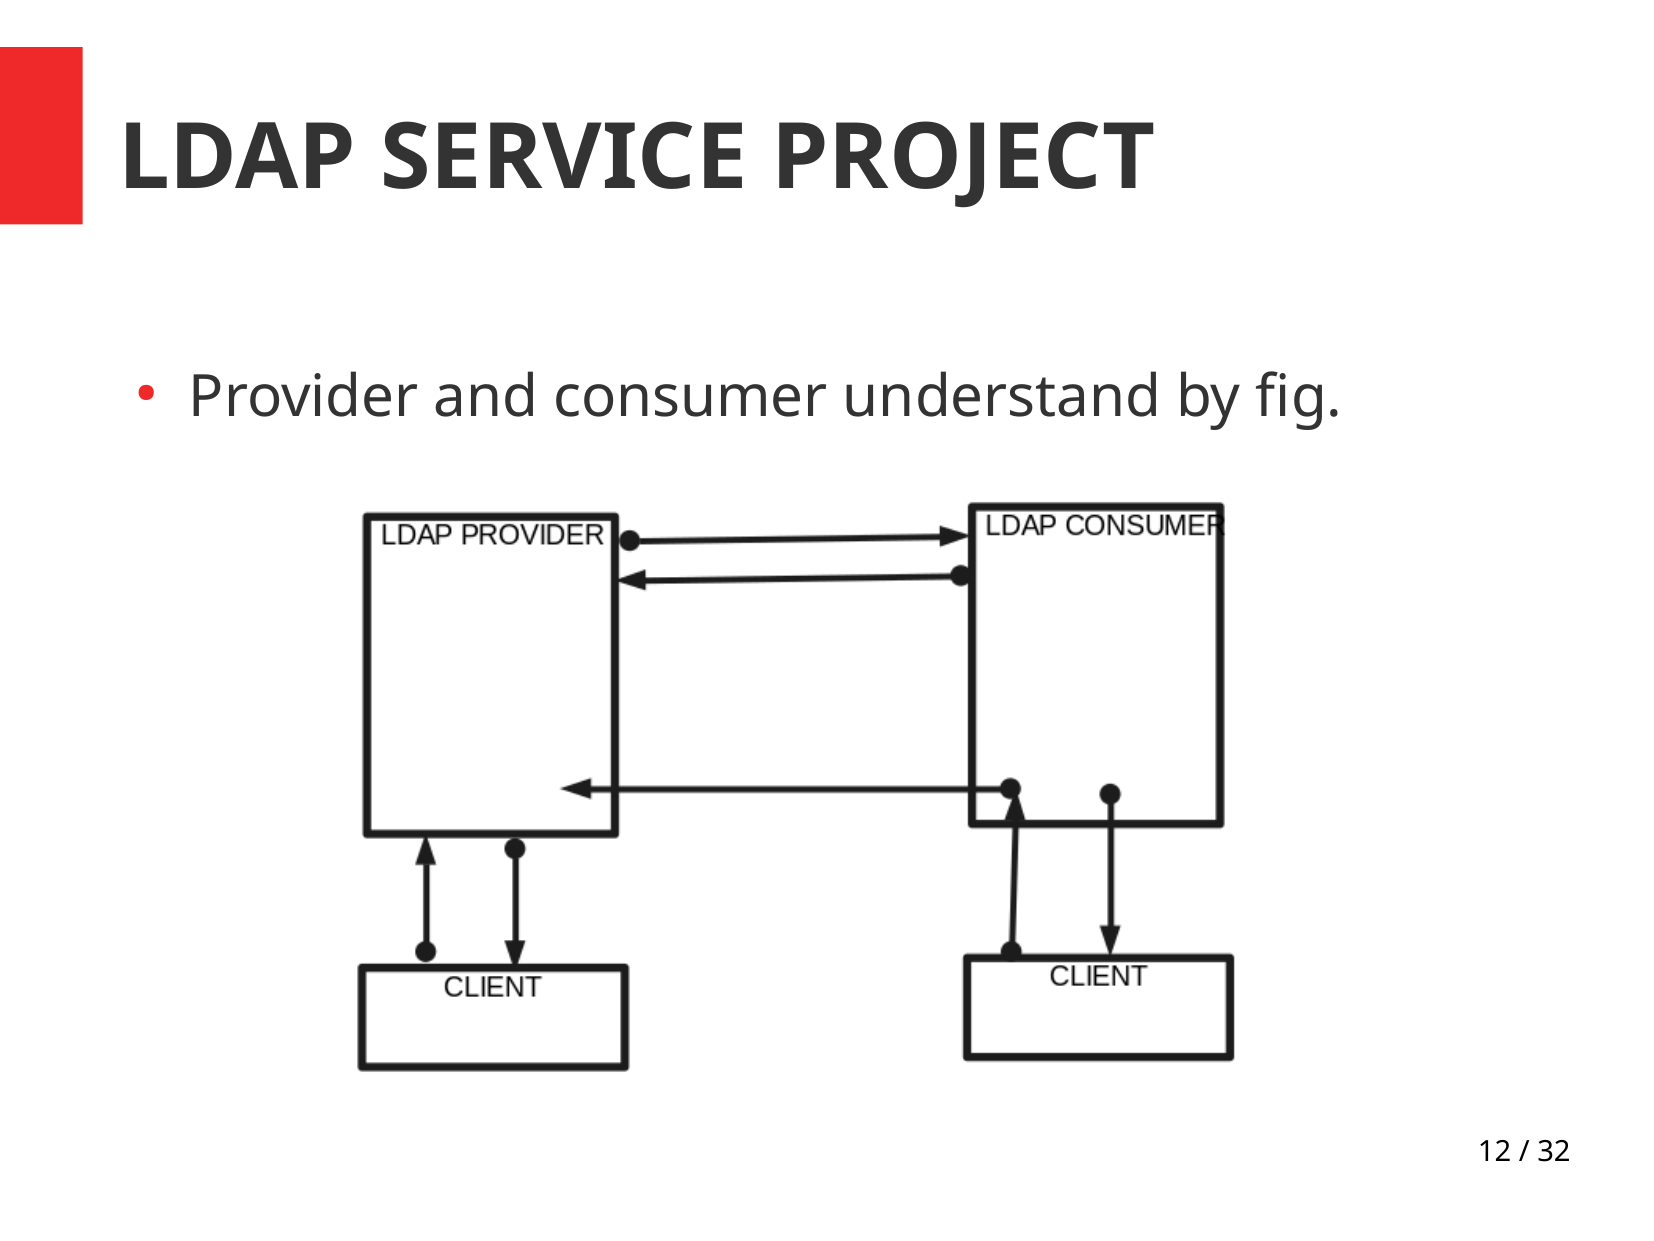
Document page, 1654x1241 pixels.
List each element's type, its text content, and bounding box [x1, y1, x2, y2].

picture [342, 479, 1261, 1109]
list Provider and consumer understand by fig. [118, 354, 1536, 1074]
title LDAP SERVICE PROJECT [118, 49, 1571, 257]
